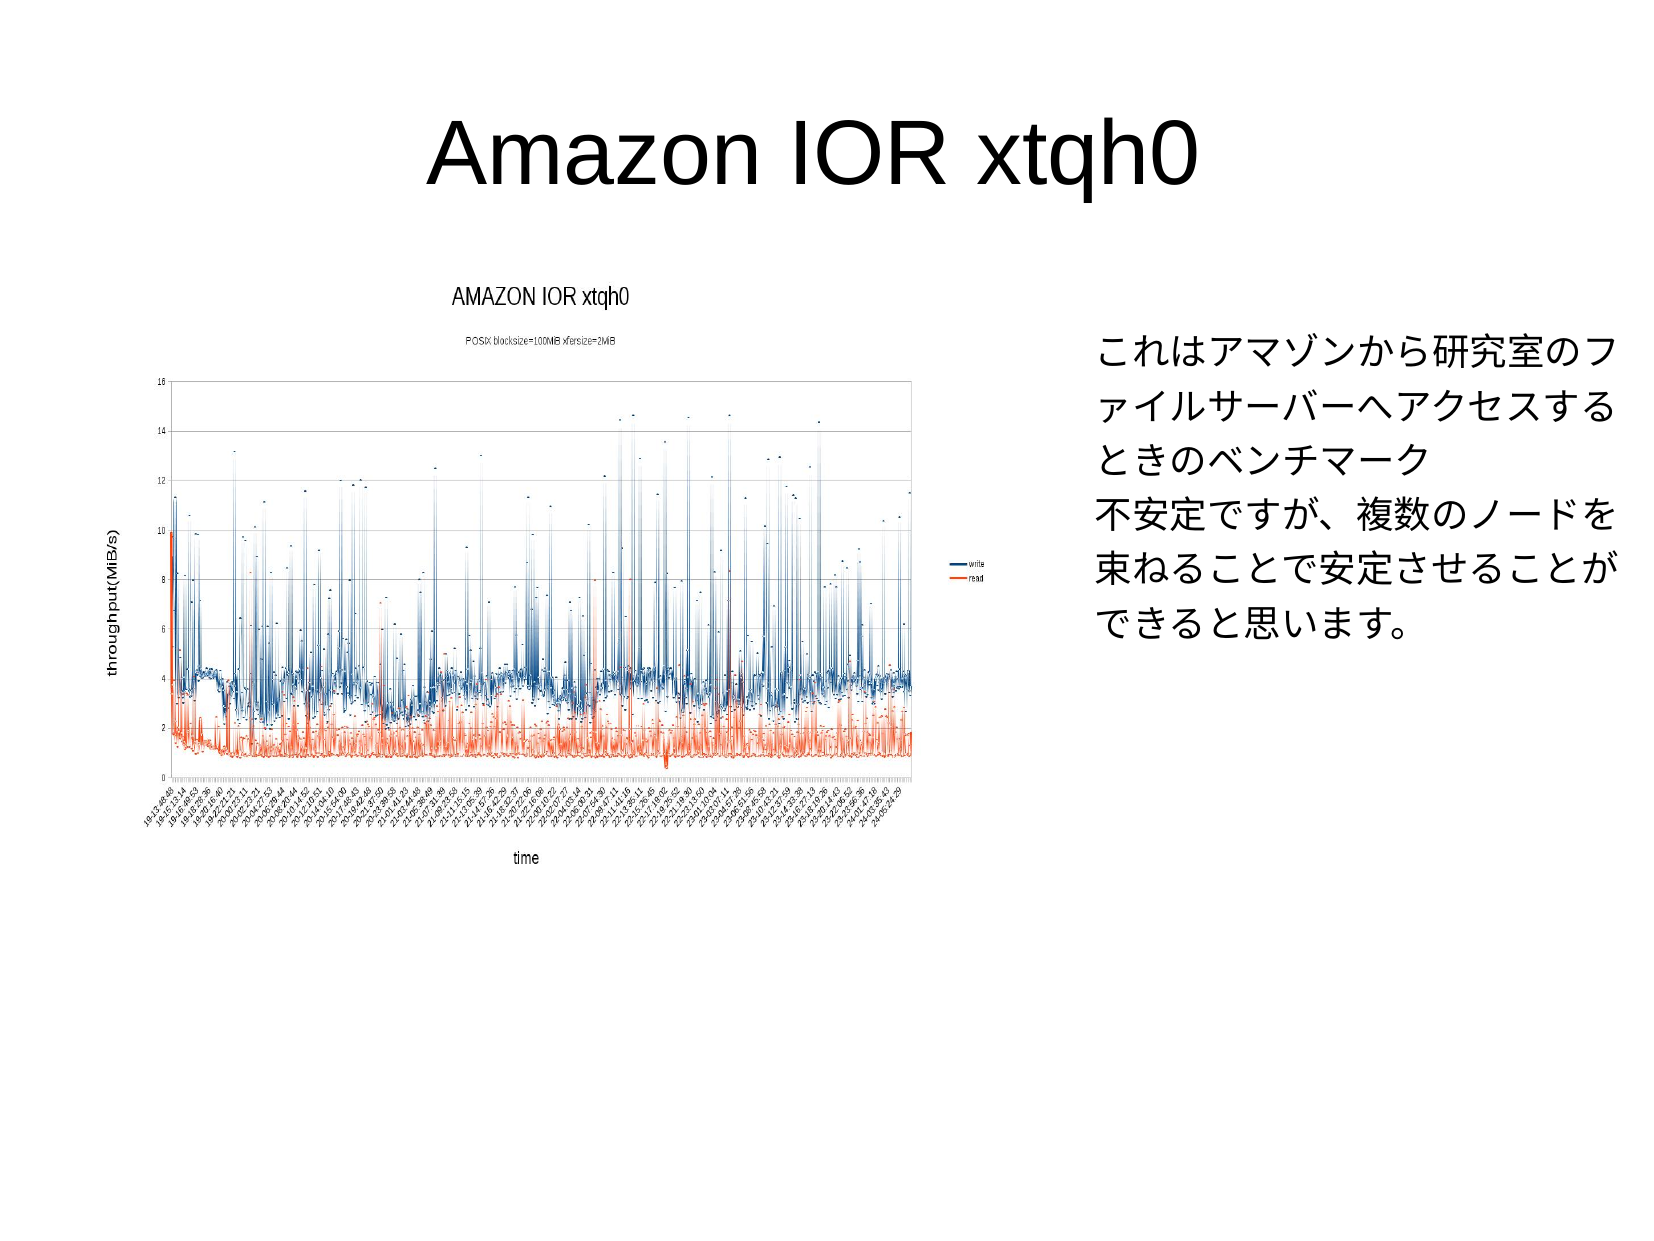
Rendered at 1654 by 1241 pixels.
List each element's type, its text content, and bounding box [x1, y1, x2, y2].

picture [90, 256, 991, 886]
title Amazon IOR xtqh0 [82, 49, 1571, 257]
text_box これはアマゾンから研究室のファイルサーバーへアクセスするときのベンチマーク 不安定ですが、複数のノードを束ねることで安定させることができると思います。 [1080, 315, 1636, 614]
